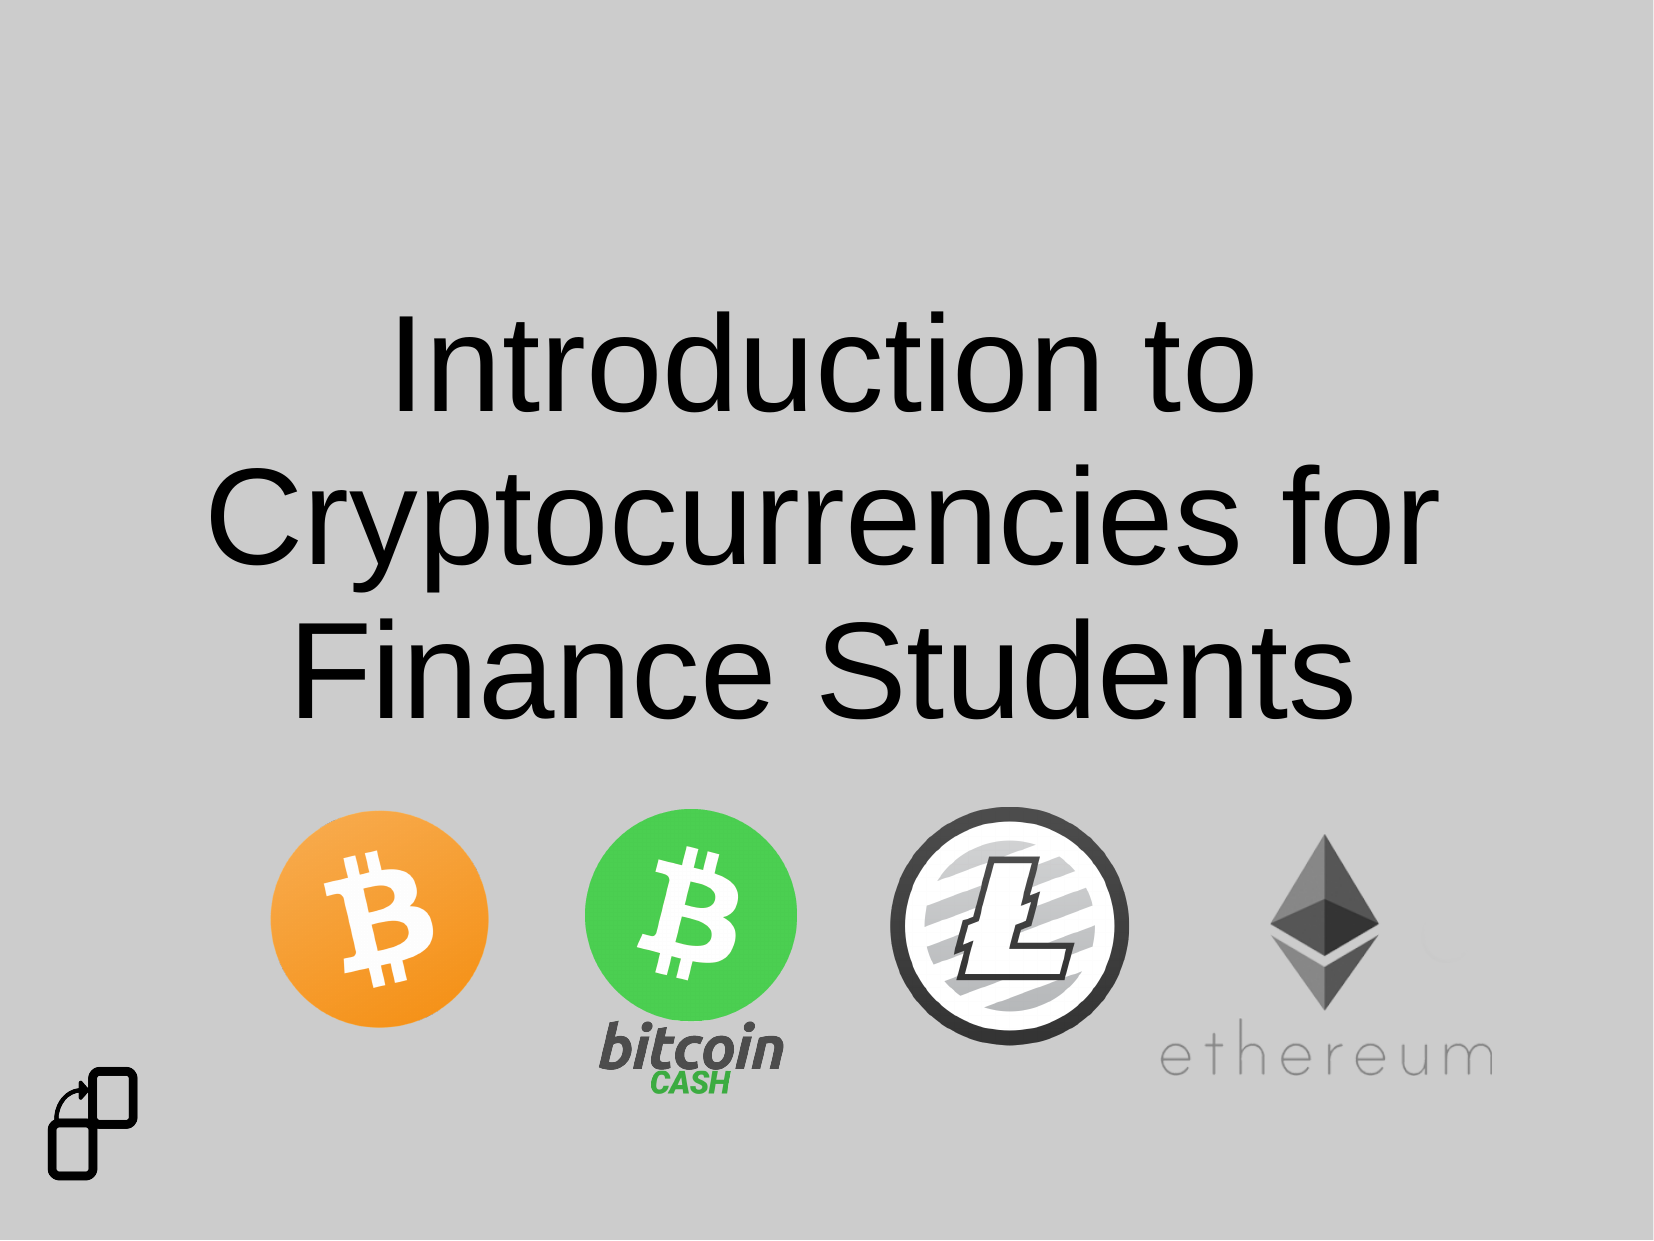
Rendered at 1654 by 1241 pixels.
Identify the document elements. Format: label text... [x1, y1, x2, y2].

picture [233, 773, 526, 1066]
picture [585, 727, 1503, 1144]
picture [30, 1062, 153, 1186]
title Introduction to Cryptocurrencies for Finance Students [71, 150, 1576, 886]
